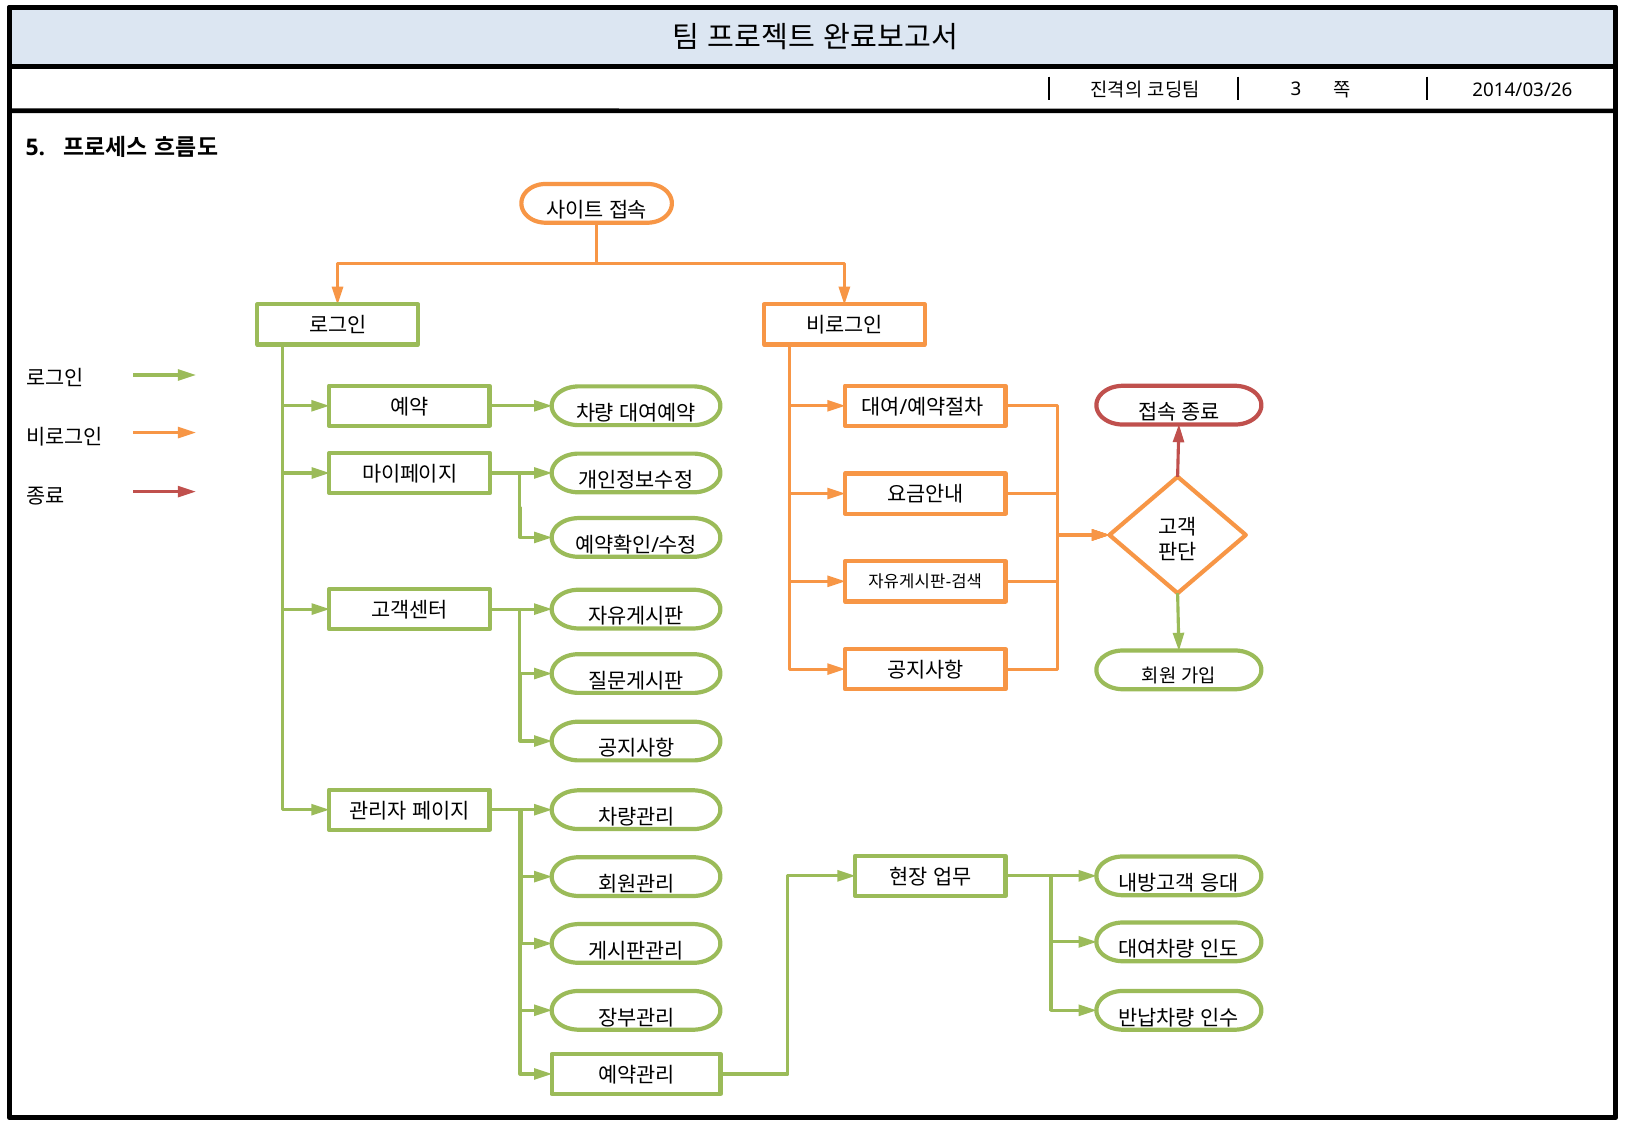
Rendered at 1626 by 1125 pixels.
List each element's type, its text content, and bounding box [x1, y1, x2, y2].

text_box 차량관리 [551, 790, 721, 830]
text_box 자유게시판-검색 [845, 561, 1006, 601]
text_box 비로그인 [764, 304, 925, 345]
text_box 개인정보수정 [551, 453, 721, 493]
text_box 마이페이지 [329, 453, 490, 471]
text_box 회원관리 [551, 857, 721, 896]
text_box 회원 가입 [1096, 650, 1262, 690]
text_box 5. 프로세스 흐름도 [10, 111, 254, 205]
text_box 반납차량 인수 [1096, 990, 1262, 1030]
text_box 공지사항 [845, 649, 1006, 689]
text_box 종료 [11, 472, 83, 512]
text_box 진격의 코딩팀 [1075, 70, 1226, 108]
text_box <숫자> [1275, 68, 1346, 109]
text_box 현장 업무 [855, 856, 1006, 896]
text_box 관리자 페이지 [329, 811, 490, 830]
text_box 로그인 [11, 354, 104, 413]
text_box 장부관리 [551, 990, 721, 1030]
text_box 대여차량 인도 [1096, 922, 1262, 962]
text_box 사이트 접속 [521, 183, 672, 223]
text_box 고객판단 [1110, 477, 1246, 593]
text_box 차량 대여예약 [551, 386, 721, 426]
text_box 내방고객 응대 [1096, 856, 1262, 896]
text_box 접속 종료 [1096, 385, 1262, 425]
text_box 로그인 [257, 304, 418, 345]
text_box 팀 프로젝트 완료보고서 [15, 11, 1616, 62]
text_box 예약확인/수정 [551, 518, 721, 557]
text_box 관리자 페이지 [329, 790, 490, 808]
text_box 요금안내 [845, 473, 1006, 514]
text_box 고객센터 [329, 611, 490, 629]
text_box 대여/예약절차 [845, 386, 1006, 426]
text_box 2014/03/26 [1457, 70, 1585, 108]
text_box 자유게시판 [551, 589, 721, 629]
text_box 공지사항 [551, 721, 721, 761]
text_box 질문게시판 [551, 654, 721, 693]
text_box 고객센터 [329, 589, 490, 608]
text_box 비로그인 [11, 413, 125, 452]
text_box 예약 [329, 386, 490, 426]
text_box 마이페이지 [329, 475, 490, 493]
text_box 게시판관리 [551, 924, 721, 963]
text_box 예약관리 [552, 1054, 720, 1094]
